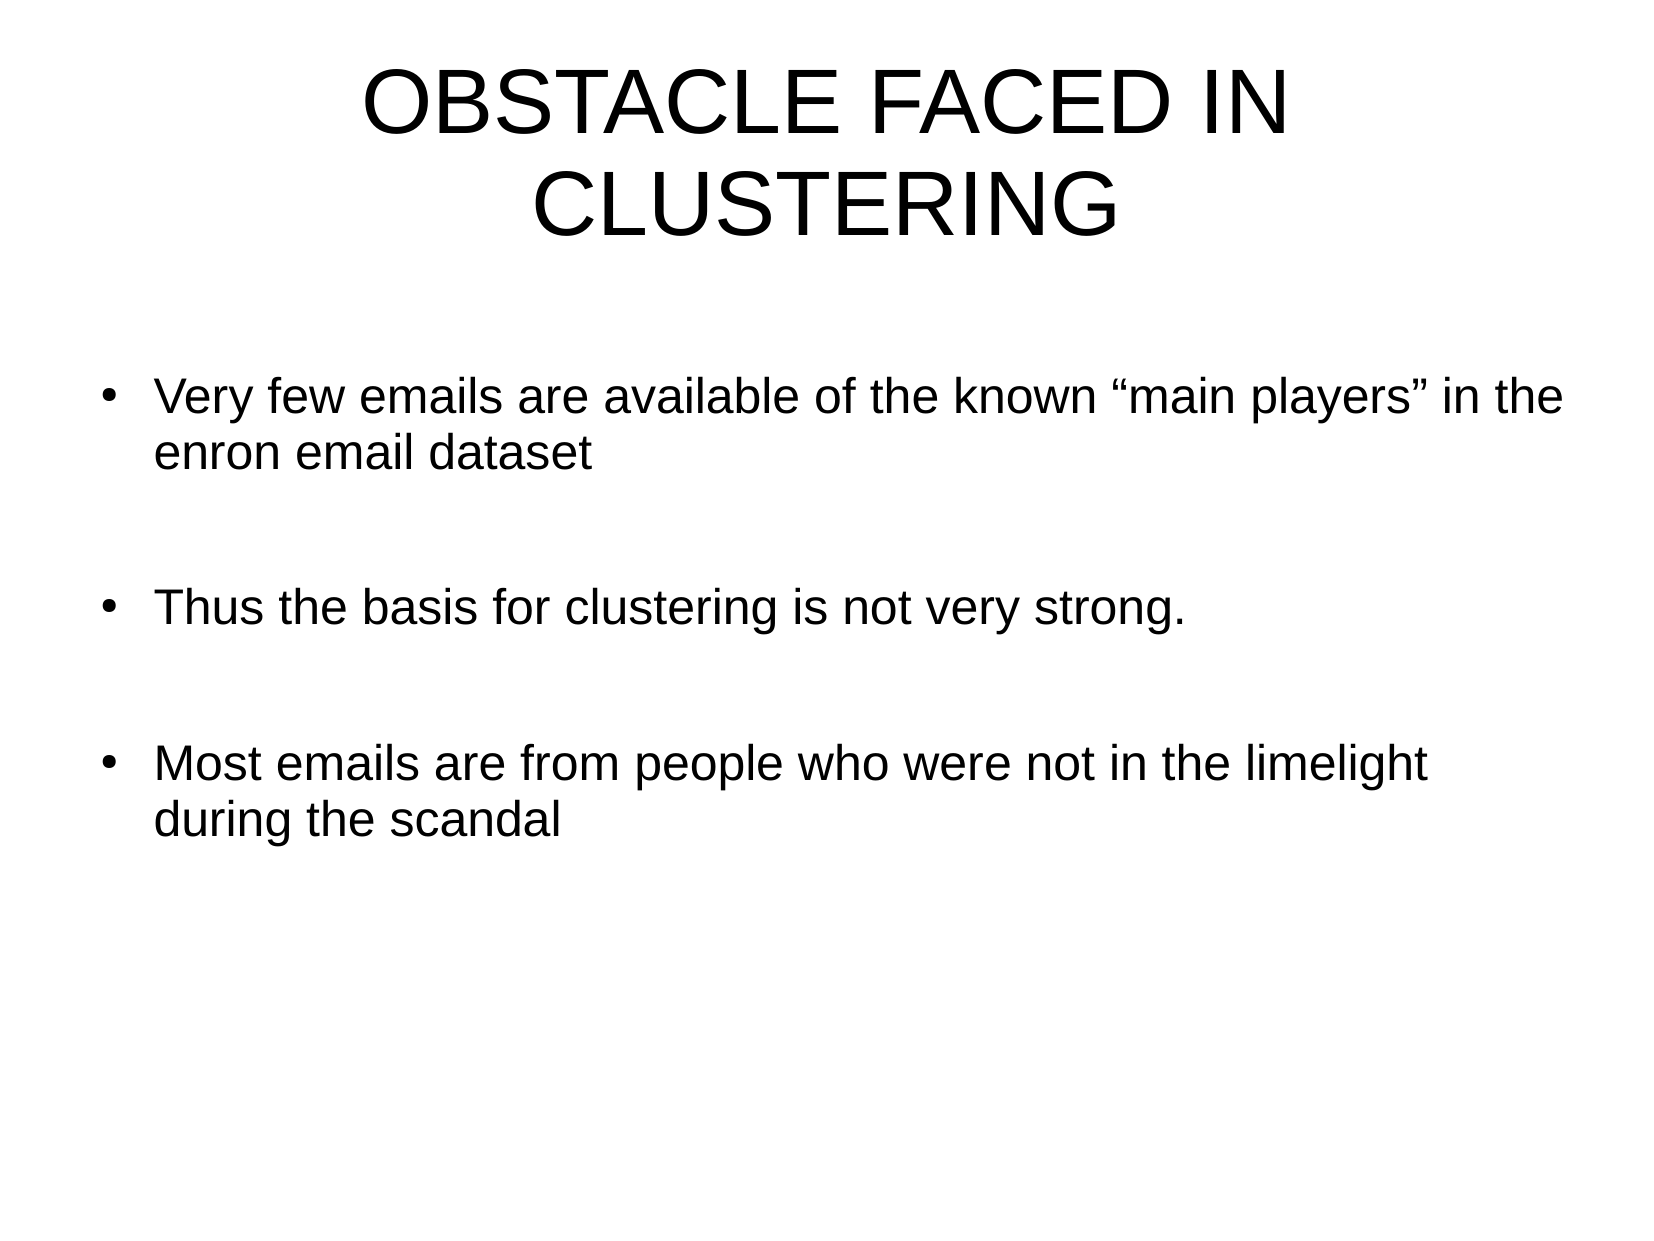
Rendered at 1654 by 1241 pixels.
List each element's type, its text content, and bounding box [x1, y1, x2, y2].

list Very few emails are available of the known “main players” in the enron email dataset Thus the basis for clustering is not very strong. Most emails are from people who were not in the limelight during the scandal [82, 290, 1571, 1010]
title OBSTACLE FACED IN CLUSTERING [82, 49, 1571, 257]
